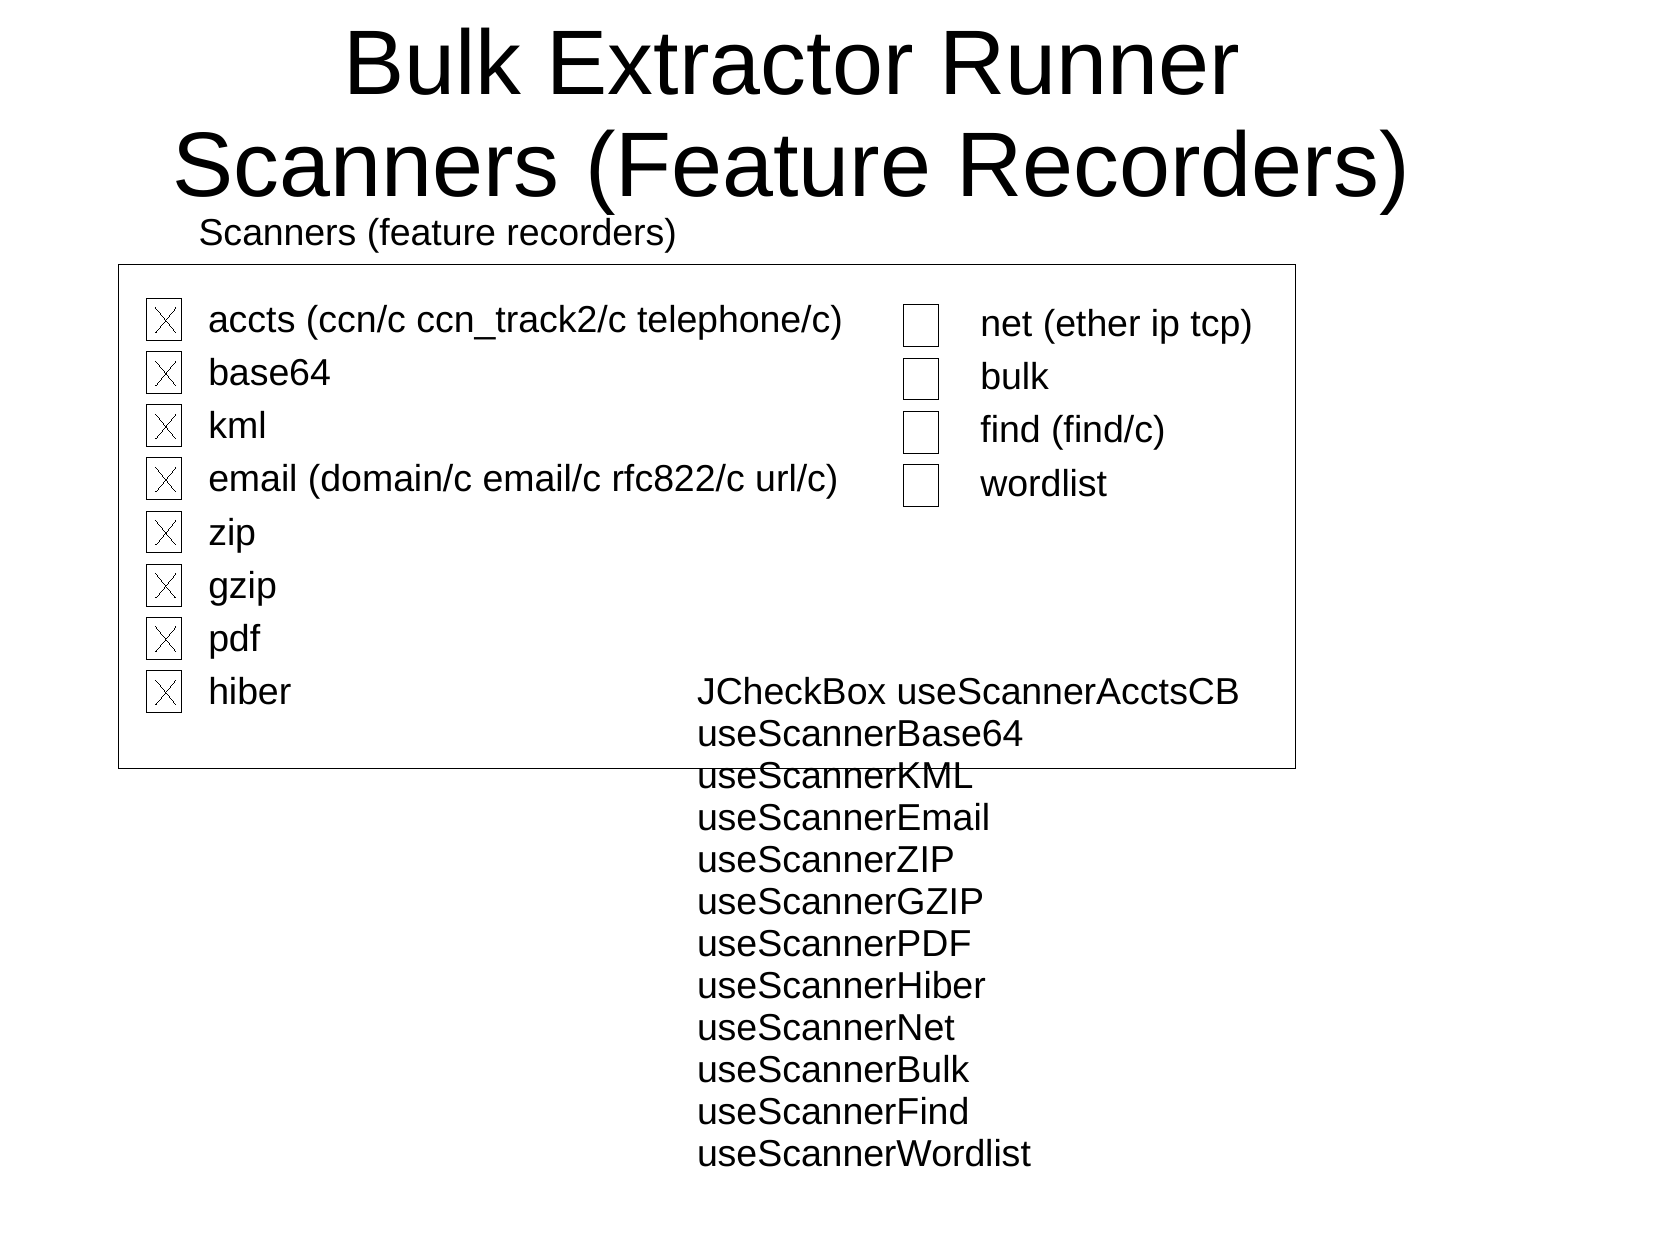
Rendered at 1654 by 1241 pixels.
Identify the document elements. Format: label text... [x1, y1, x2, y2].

text_box base64 [193, 344, 875, 397]
text_box pdf [193, 609, 875, 662]
text_box net (ether ip tcp) [965, 295, 1296, 348]
text_box email (domain/c email/c rfc822/c url/c) [193, 450, 875, 503]
text_box wordlist [965, 454, 1296, 517]
text_box zip [193, 503, 875, 556]
text_box JCheckBox useScannerAcctsCB useScannerBase64 useScannerKML useScannerEmail useScannerZIP useScannerGZIP useScannerPDF useScannerHiber useScannerNet useScannerBulk useScannerFind useScannerWordlist [682, 663, 1158, 1240]
text_box Scanners (feature recorders) [183, 203, 747, 266]
text_box hiber [193, 662, 875, 725]
text_box gzip [193, 556, 875, 609]
text_box accts (ccn/c ccn_track2/c telephone/c) [193, 290, 875, 344]
title Bulk Extractor Runner Scanners (Feature Recorders) [47, 0, 1537, 228]
text_box find (find/c) [965, 401, 1296, 454]
text_box bulk [965, 348, 1296, 401]
text_box kml [193, 397, 875, 450]
